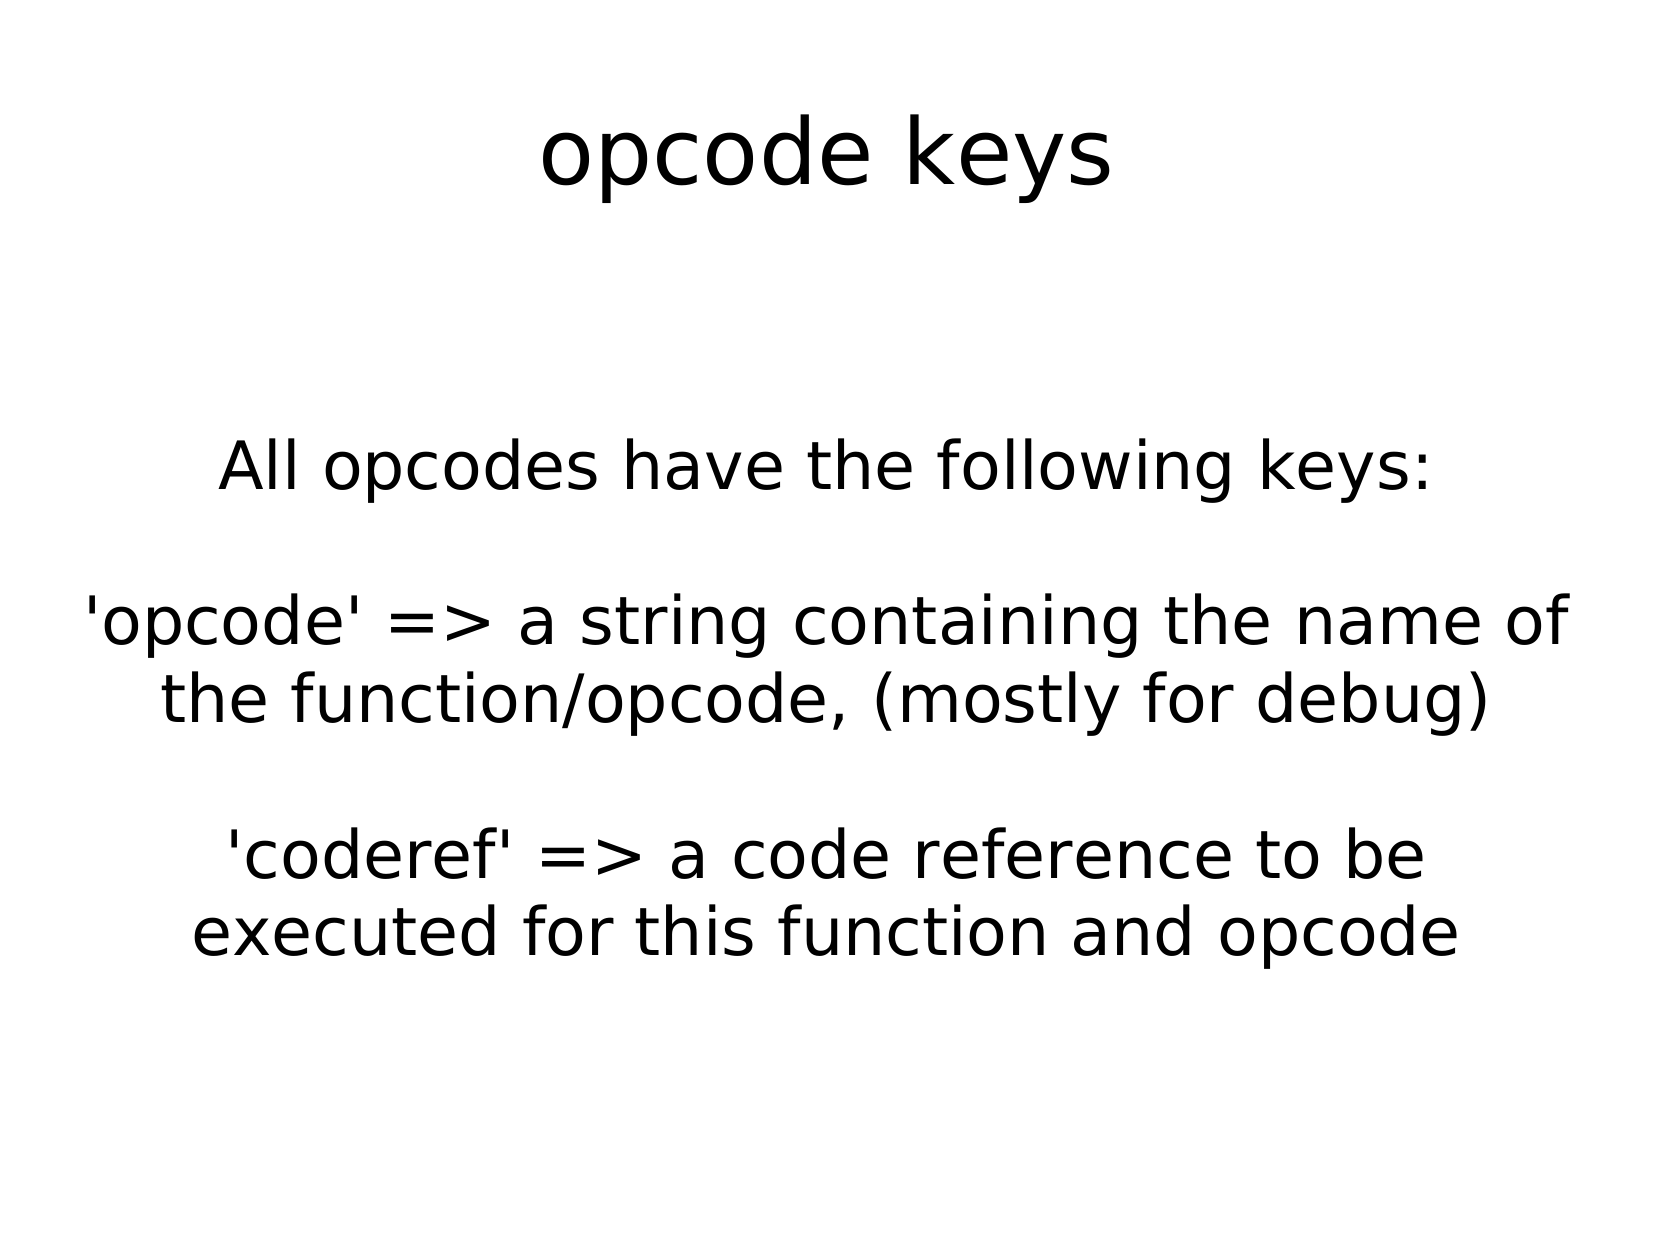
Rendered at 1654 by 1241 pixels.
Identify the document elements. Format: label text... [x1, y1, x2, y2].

subtitle All opcodes have the following keys: 'opcode' => a string containing the name of the function/opcode, (mostly for debug) 'coderef' => a code reference to be executed for this function and opcode [82, 290, 1571, 1109]
title opcode keys [82, 49, 1571, 257]
